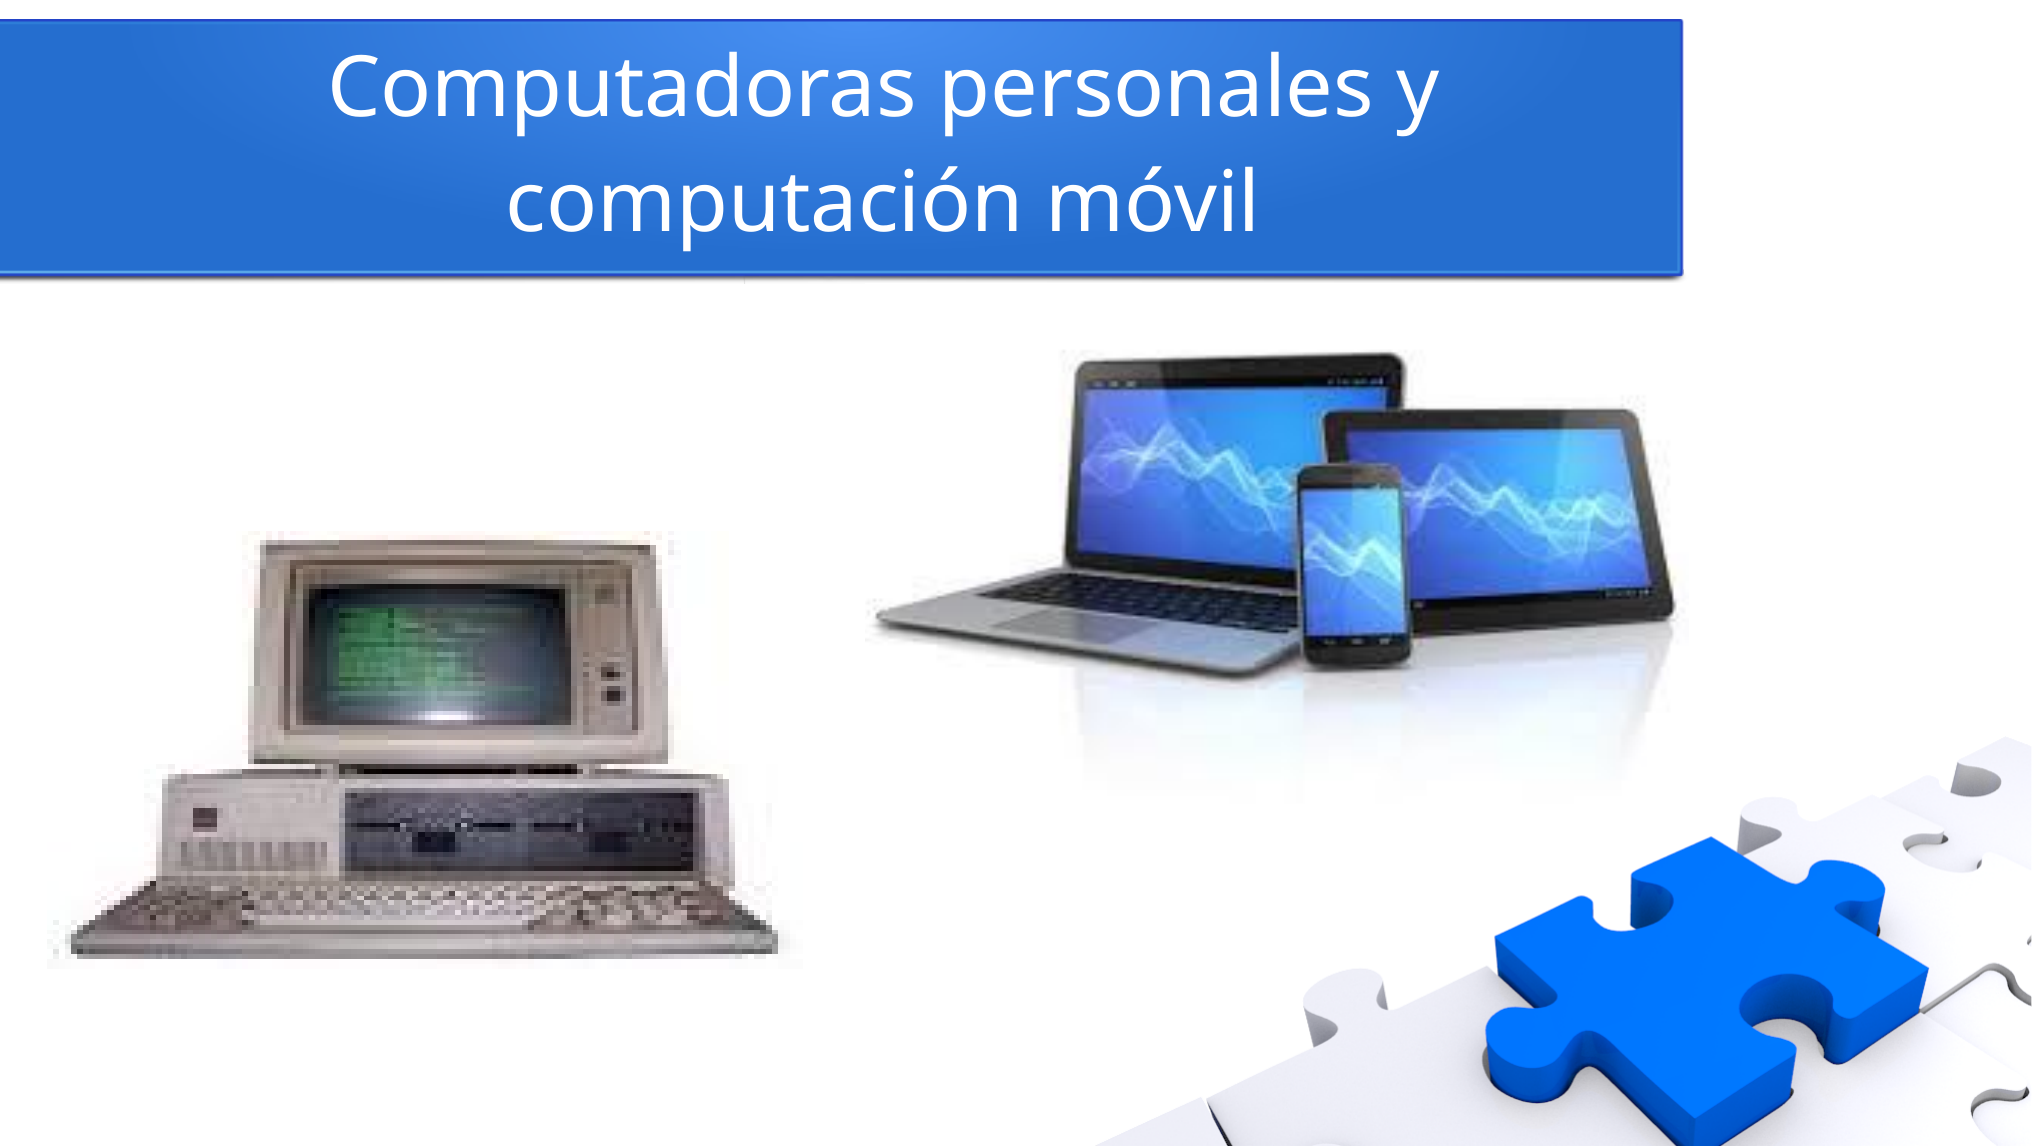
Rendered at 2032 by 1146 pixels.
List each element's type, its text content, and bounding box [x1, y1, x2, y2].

picture [47, 531, 803, 969]
title Computadoras personales y computación móvil [101, 37, 1666, 246]
picture [0, 19, 2032, 1146]
